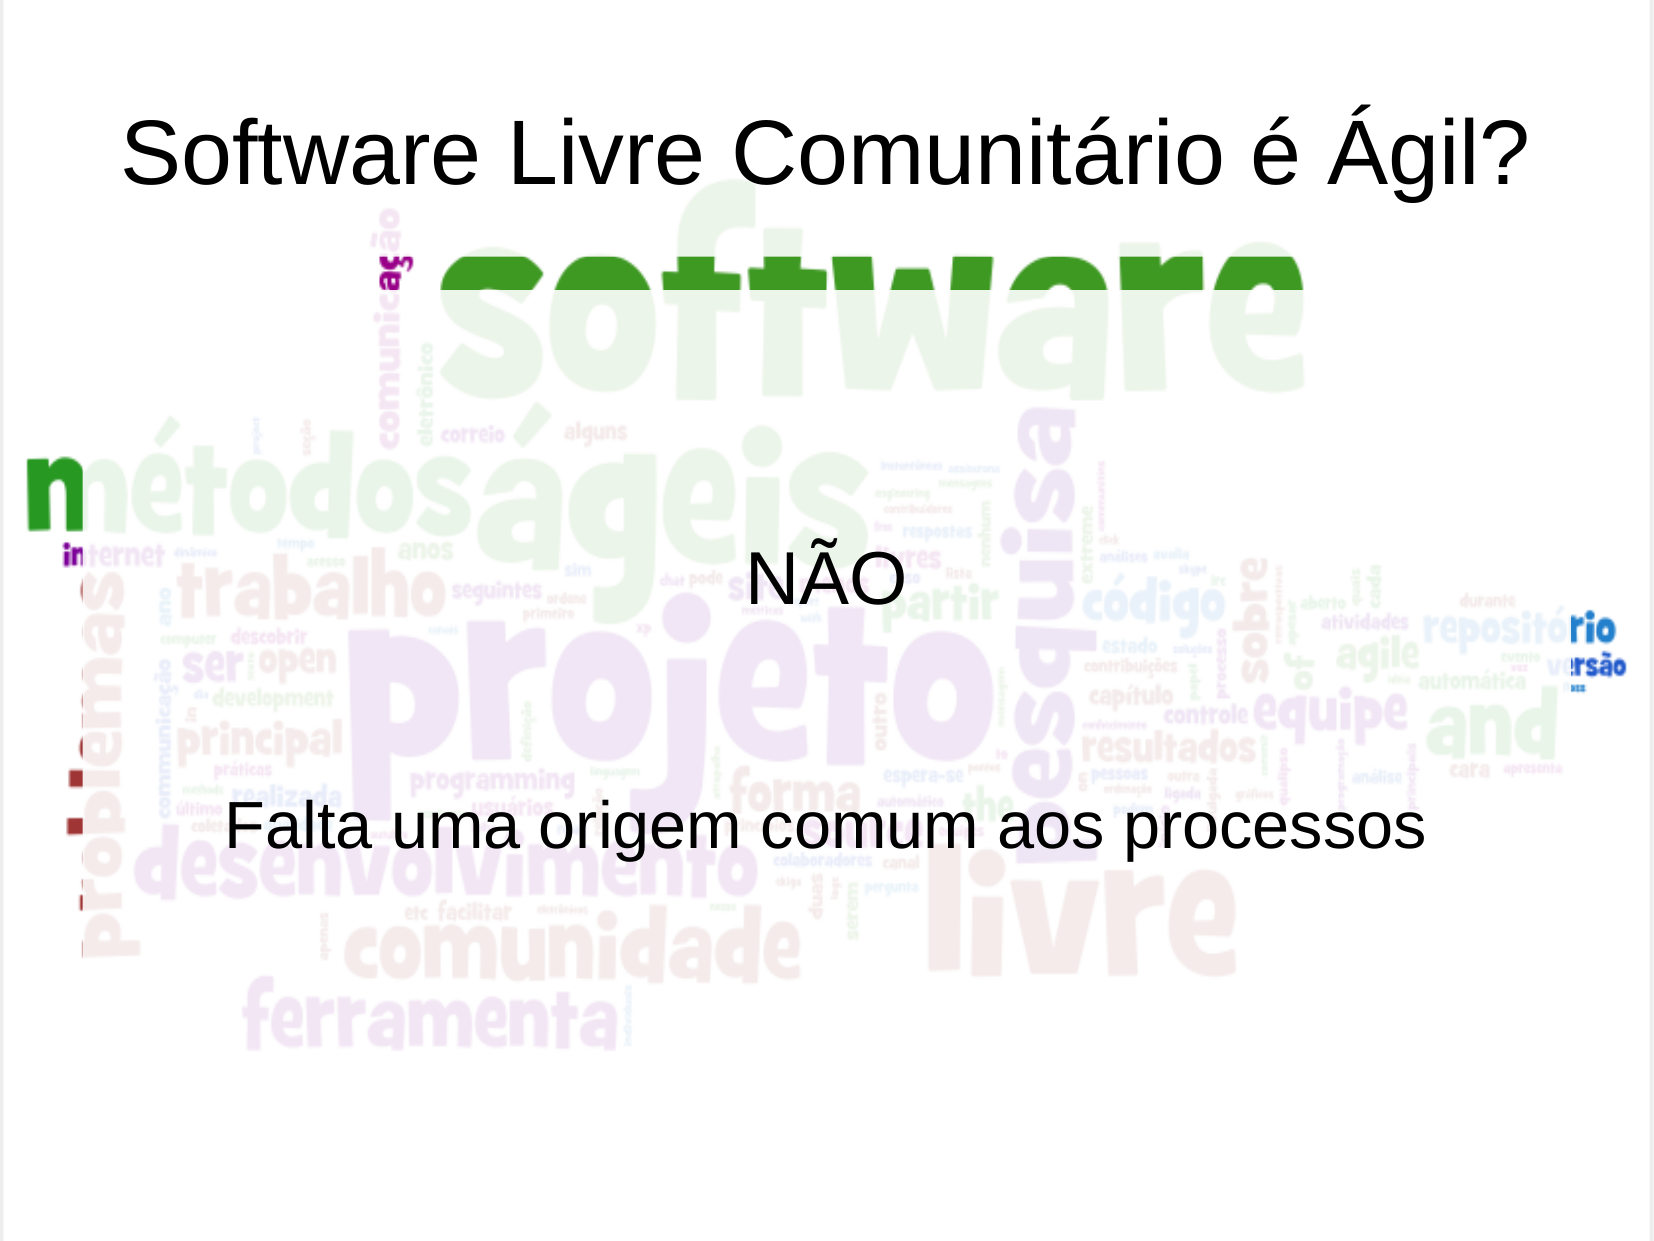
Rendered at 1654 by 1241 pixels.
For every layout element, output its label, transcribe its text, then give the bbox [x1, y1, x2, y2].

subtitle NÃO Falta uma origem comum aos processos [82, 290, 1571, 1109]
title Software Livre Comunitário é Ágil? [82, 49, 1571, 257]
picture [0, 0, 1654, 1241]
